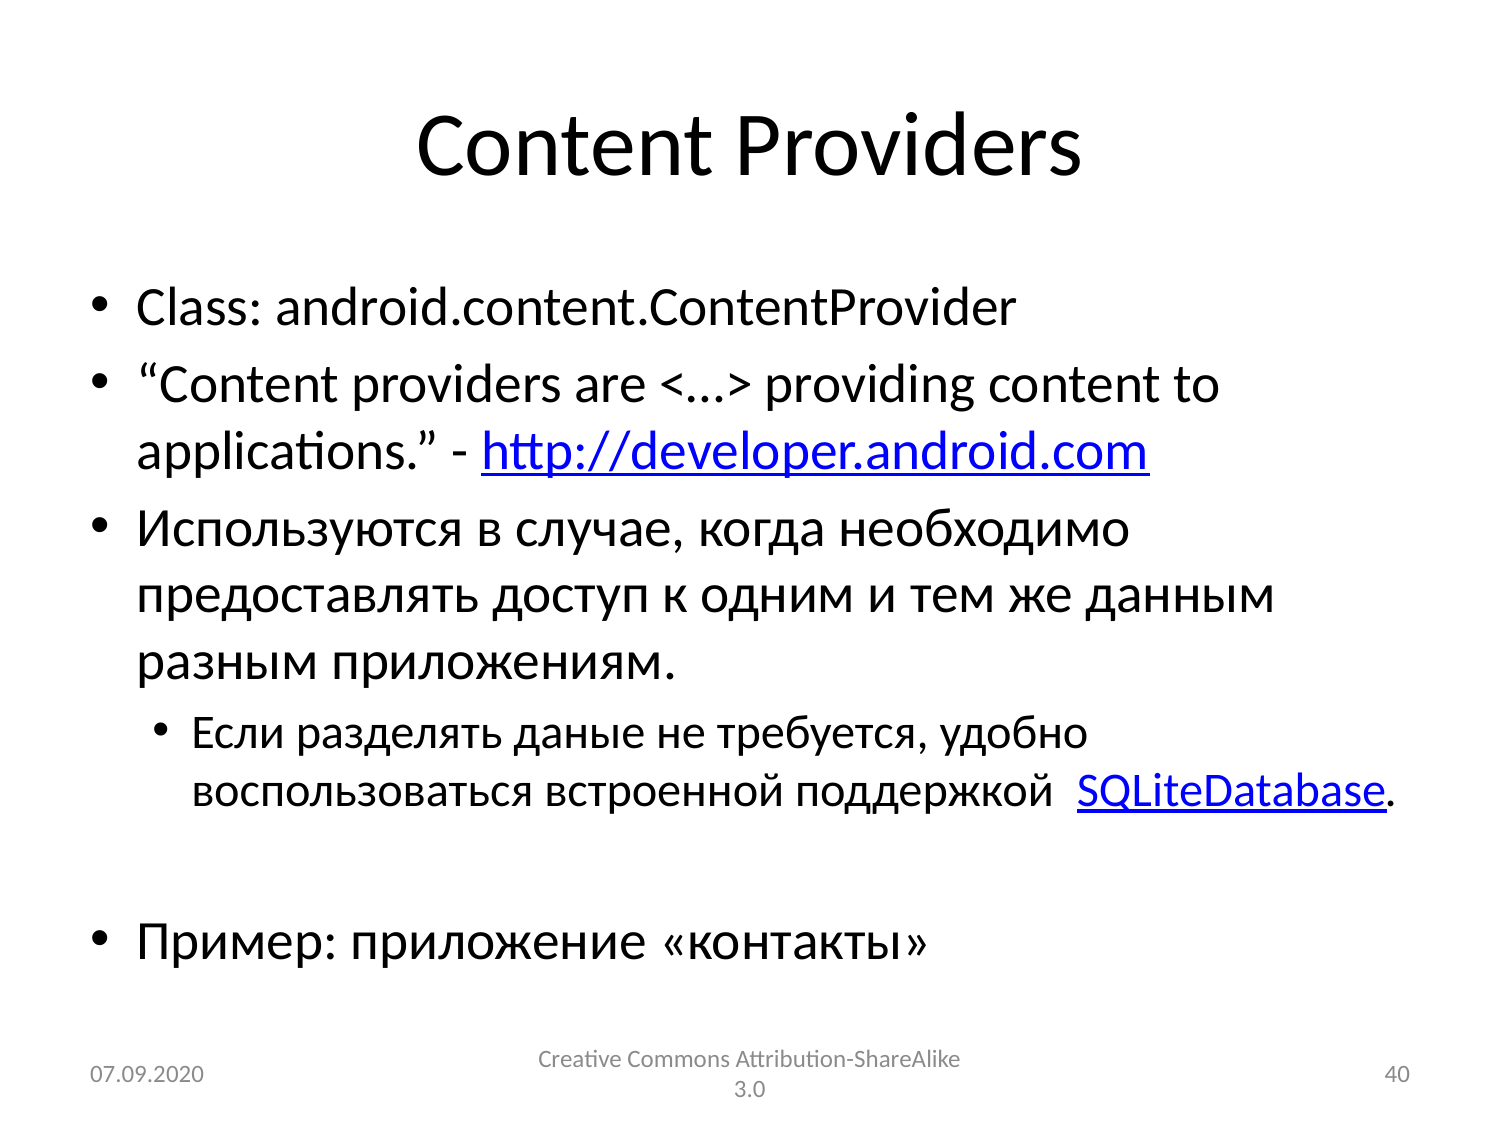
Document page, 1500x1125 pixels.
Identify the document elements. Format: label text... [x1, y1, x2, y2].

footer Creative Commons Attribution-ShareAlike 3.0 [512, 1042, 988, 1103]
title Content Providers [75, 45, 1425, 233]
slide_number <number> [1074, 1042, 1425, 1103]
list Class: android.content.ContentProvider “Content providers are <…> providing content to applications.” - http://developer.android.com Используются в случае, когда необходимо предоставлять доступ к одним и тем же данным разным приложениям. Если разделять даные не требуется, удобно воспользоваться встроенной поддержкой SQLiteDatabase. Пример: приложение «контакты» [75, 262, 1425, 1005]
